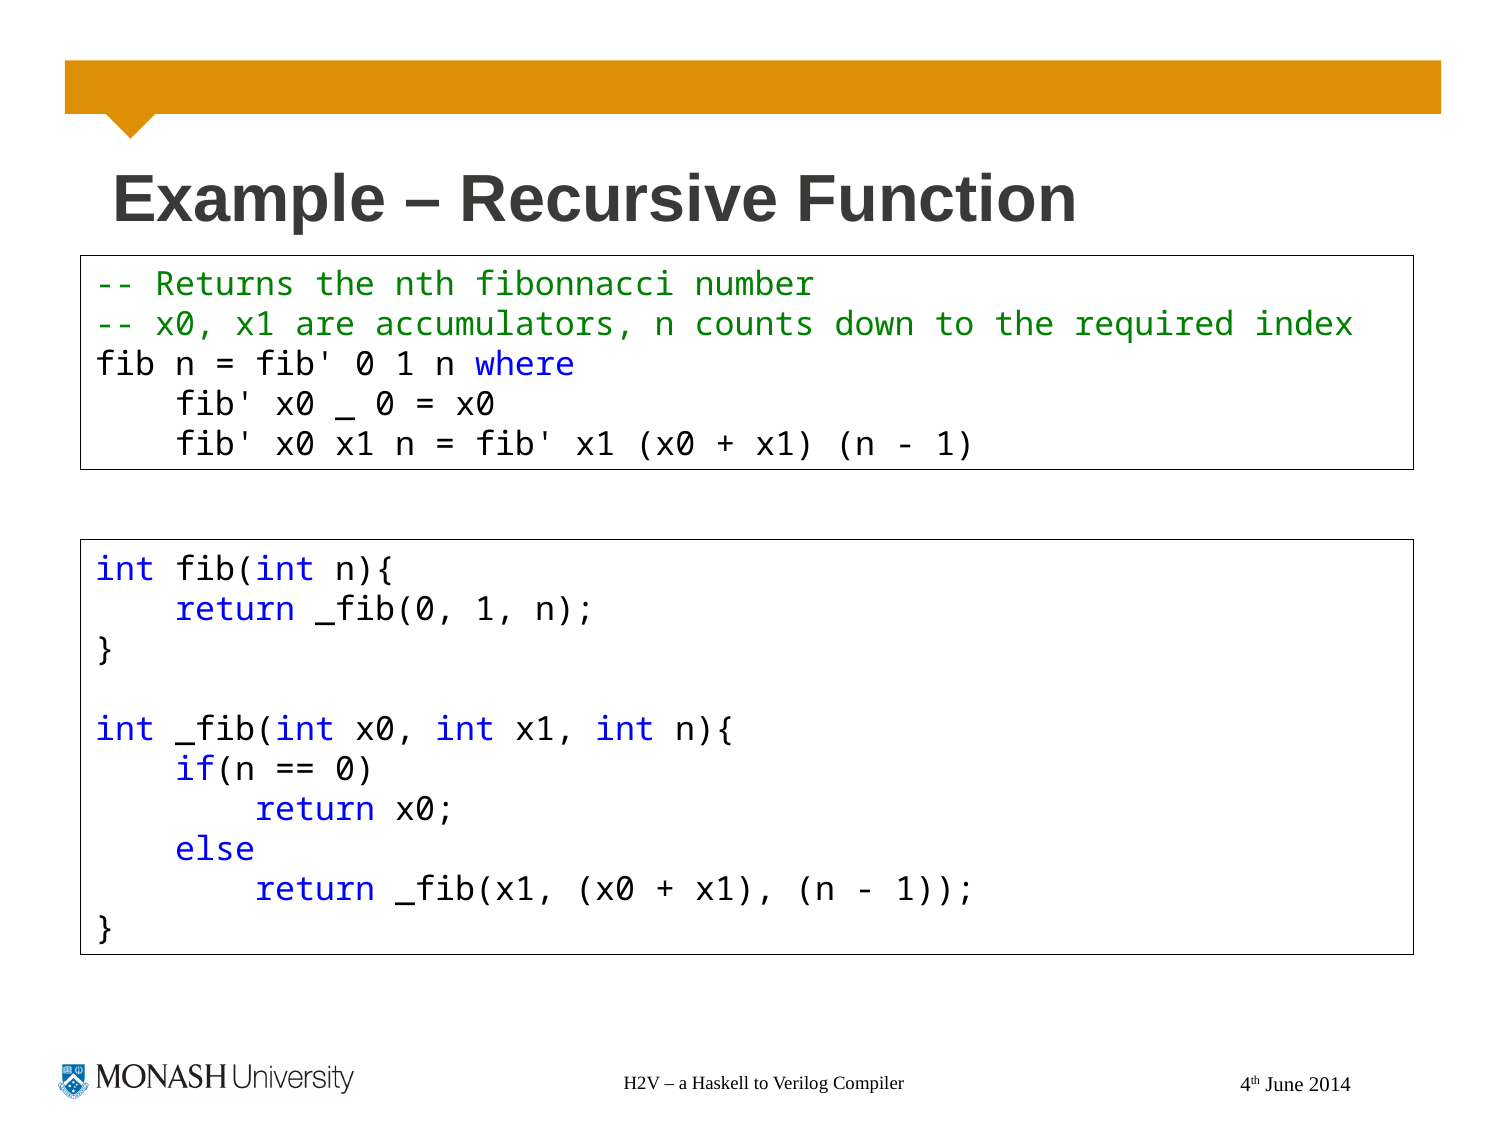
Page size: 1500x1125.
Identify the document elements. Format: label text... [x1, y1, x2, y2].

picture [58, 1064, 354, 1099]
title Example – Recursive Function [112, 154, 1459, 256]
text_box int fib(int n){ return _fib(0, 1, n); } int _fib(int x0, int x1, int n){ if(n == 0) return x0; else return _fib(x1, (x0 + x1), (n - 1)); } [80, 539, 1414, 955]
text_box -- Returns the nth fibonnacci number -- x0, x1 are accumulators, n counts down to the required index fib n = fib' 0 1 n where fib' x0 _ 0 = x0 fib' x0 x1 n = fib' x1 (x0 + x1) (n - 1) [80, 255, 1414, 470]
